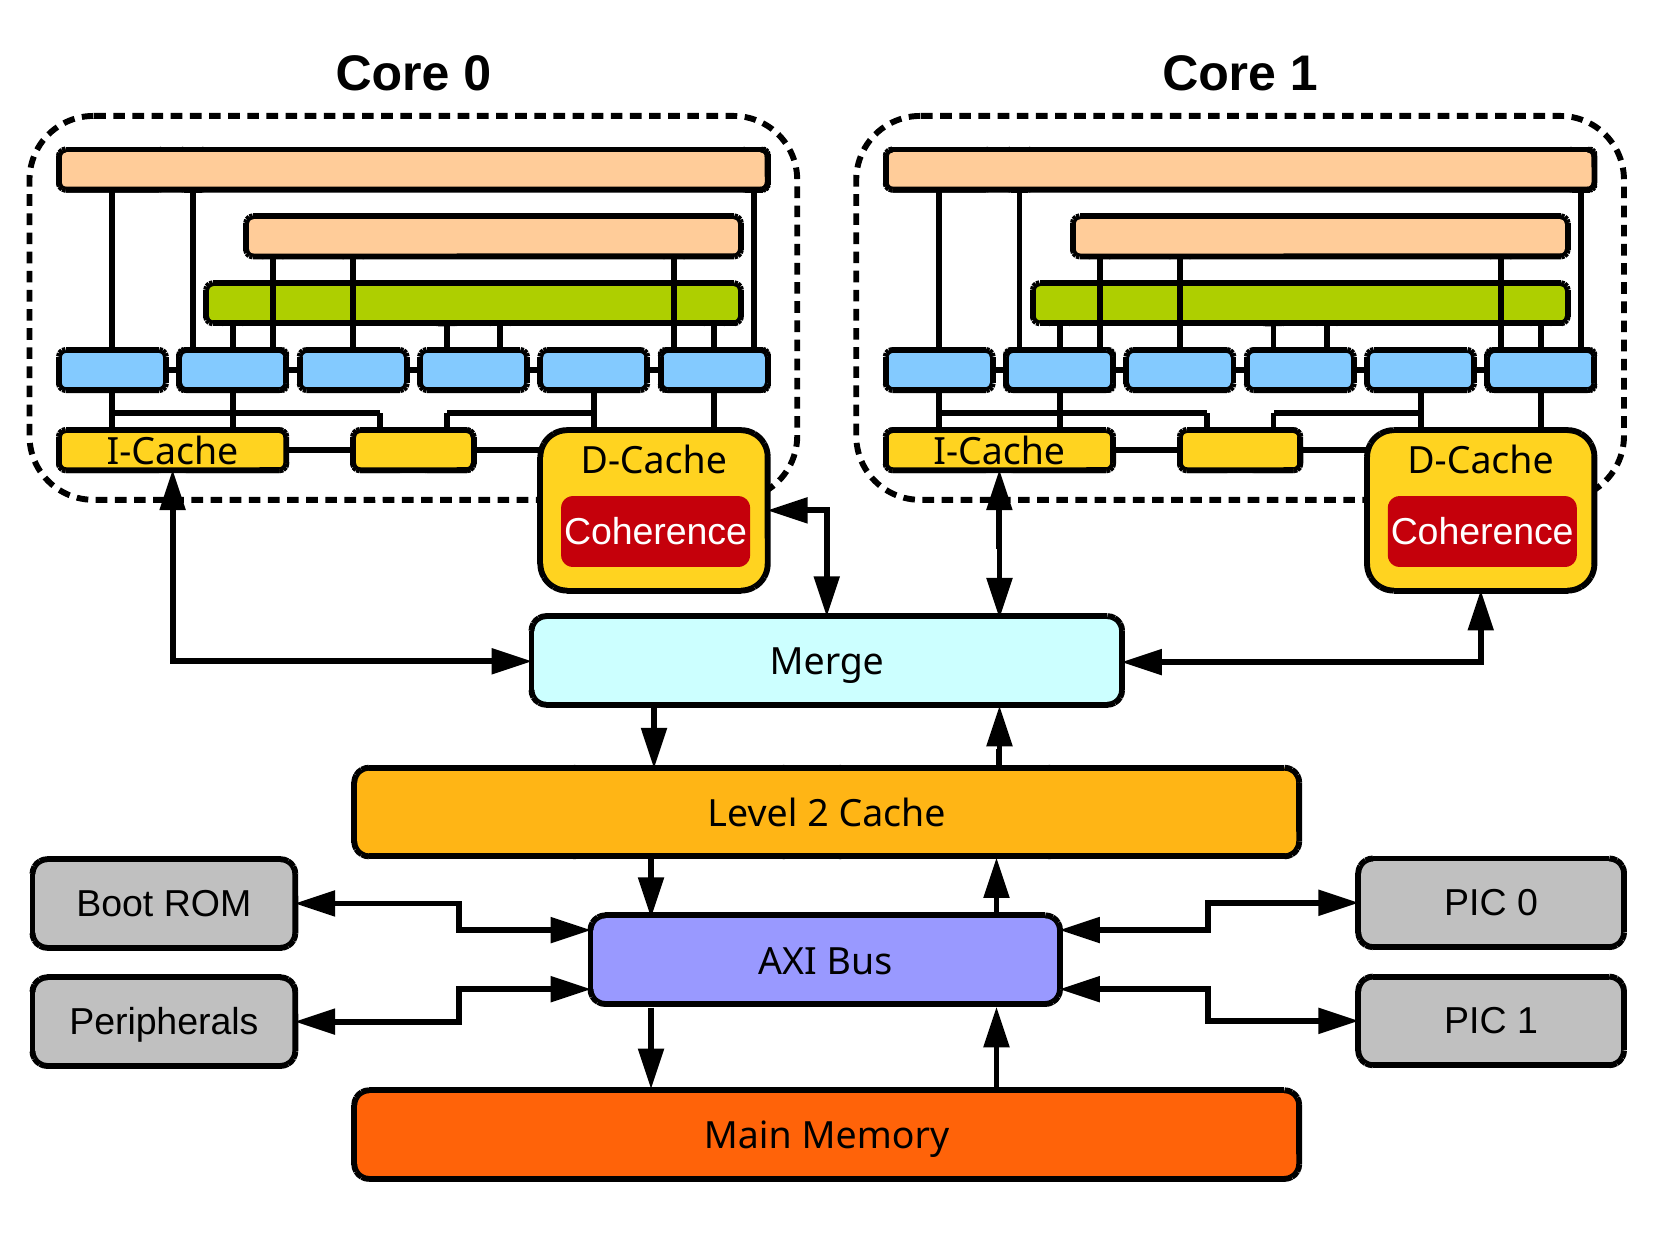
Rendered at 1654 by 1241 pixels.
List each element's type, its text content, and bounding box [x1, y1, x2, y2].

text_box I-Cache [885, 430, 1114, 471]
text_box [1367, 349, 1475, 391]
text_box [276, 283, 350, 324]
text_box [58, 149, 768, 190]
text_box [885, 349, 993, 391]
text_box AXI Bus [590, 915, 1061, 1004]
text_box [206, 283, 270, 324]
text_box [1032, 283, 1097, 324]
text_box [677, 283, 741, 324]
text_box [1487, 349, 1595, 391]
text_box [353, 430, 474, 471]
text_box [1103, 283, 1177, 324]
text_box [179, 349, 287, 391]
text_box [1072, 216, 1568, 257]
text_box Main Memory [354, 1090, 1300, 1179]
text_box [1006, 349, 1114, 391]
text_box PIC 1 [1358, 976, 1625, 1066]
text_box [356, 283, 671, 324]
text_box Core 1 [856, 29, 1625, 116]
text_box D-Cache [540, 430, 768, 591]
text_box Core 0 [29, 29, 798, 116]
text_box Boot ROM [32, 859, 296, 948]
text_box [1179, 430, 1301, 471]
text_box [660, 349, 768, 391]
text_box [246, 216, 741, 257]
text_box Level 2 Cache [354, 767, 1300, 857]
text_box Coherence [1387, 496, 1577, 567]
text_box [540, 349, 648, 391]
text_box [1246, 349, 1354, 391]
text_box D-Cache [1367, 430, 1595, 591]
text_box Peripherals [32, 977, 296, 1066]
text_box [58, 349, 166, 391]
text_box I-Cache [58, 430, 287, 471]
text_box Merge [531, 616, 1123, 705]
text_box [1183, 283, 1498, 324]
text_box [1126, 349, 1234, 391]
text_box PIC 0 [1358, 858, 1625, 948]
text_box [885, 149, 1595, 190]
text_box Coherence [561, 496, 751, 567]
text_box [299, 349, 407, 391]
text_box [1504, 283, 1568, 324]
text_box [420, 349, 528, 391]
